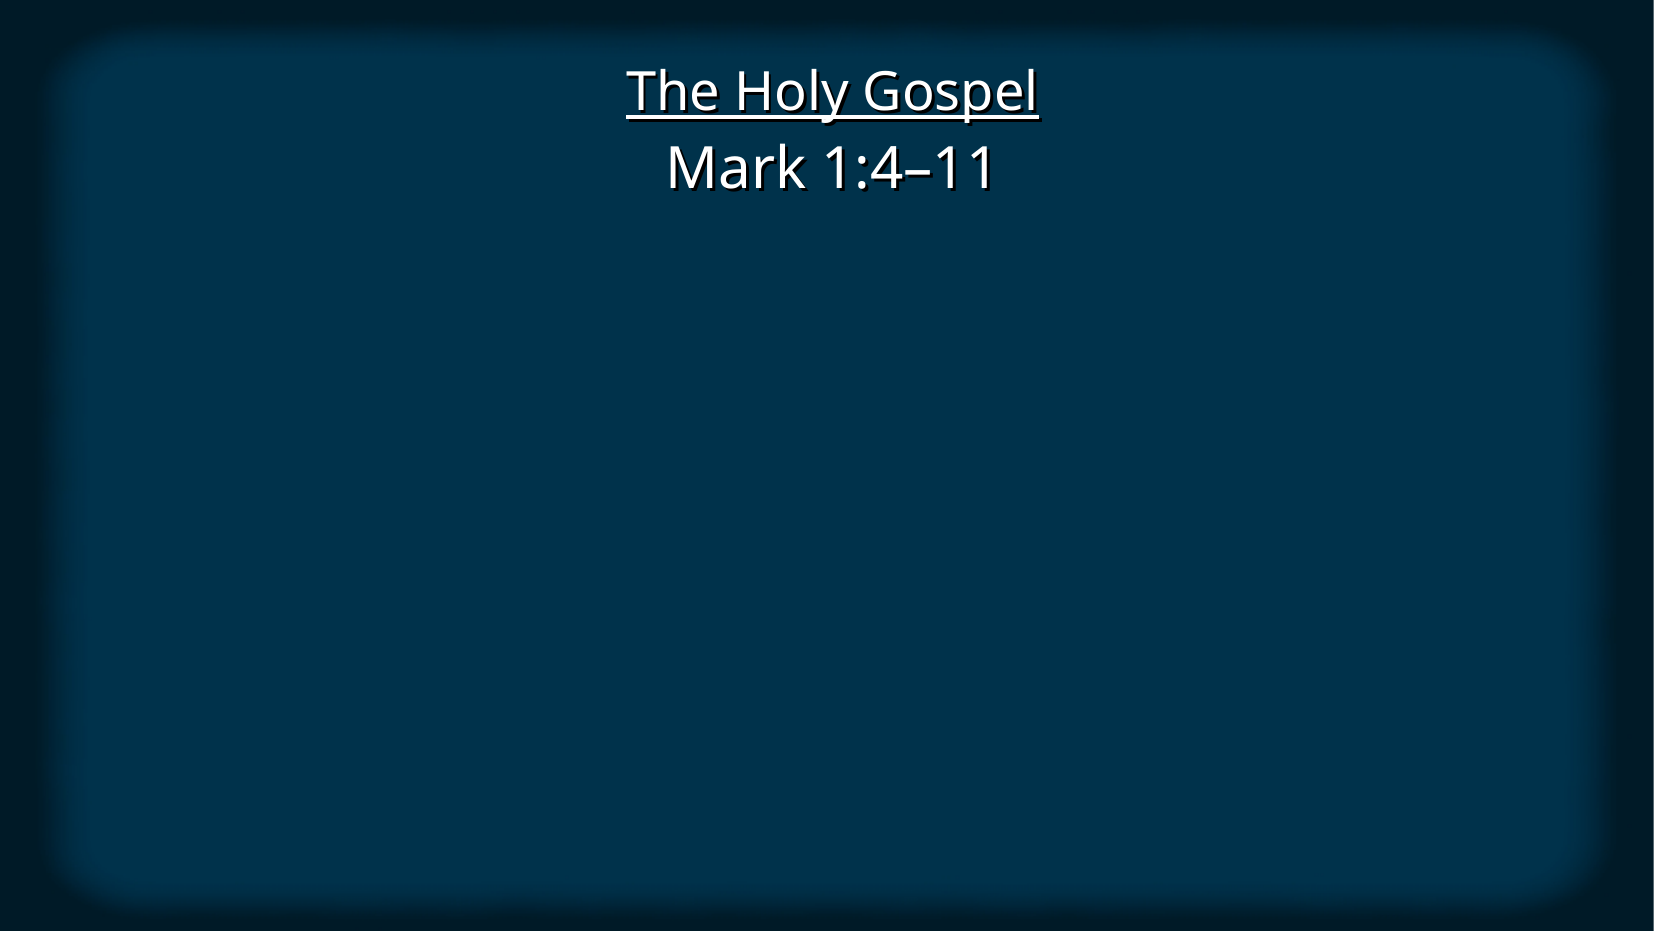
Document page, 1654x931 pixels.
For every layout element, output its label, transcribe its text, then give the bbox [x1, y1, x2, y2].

text_box The Holy Gospel Mark 1:4–11 [75, 45, 1591, 209]
picture [0, 0, 1654, 931]
